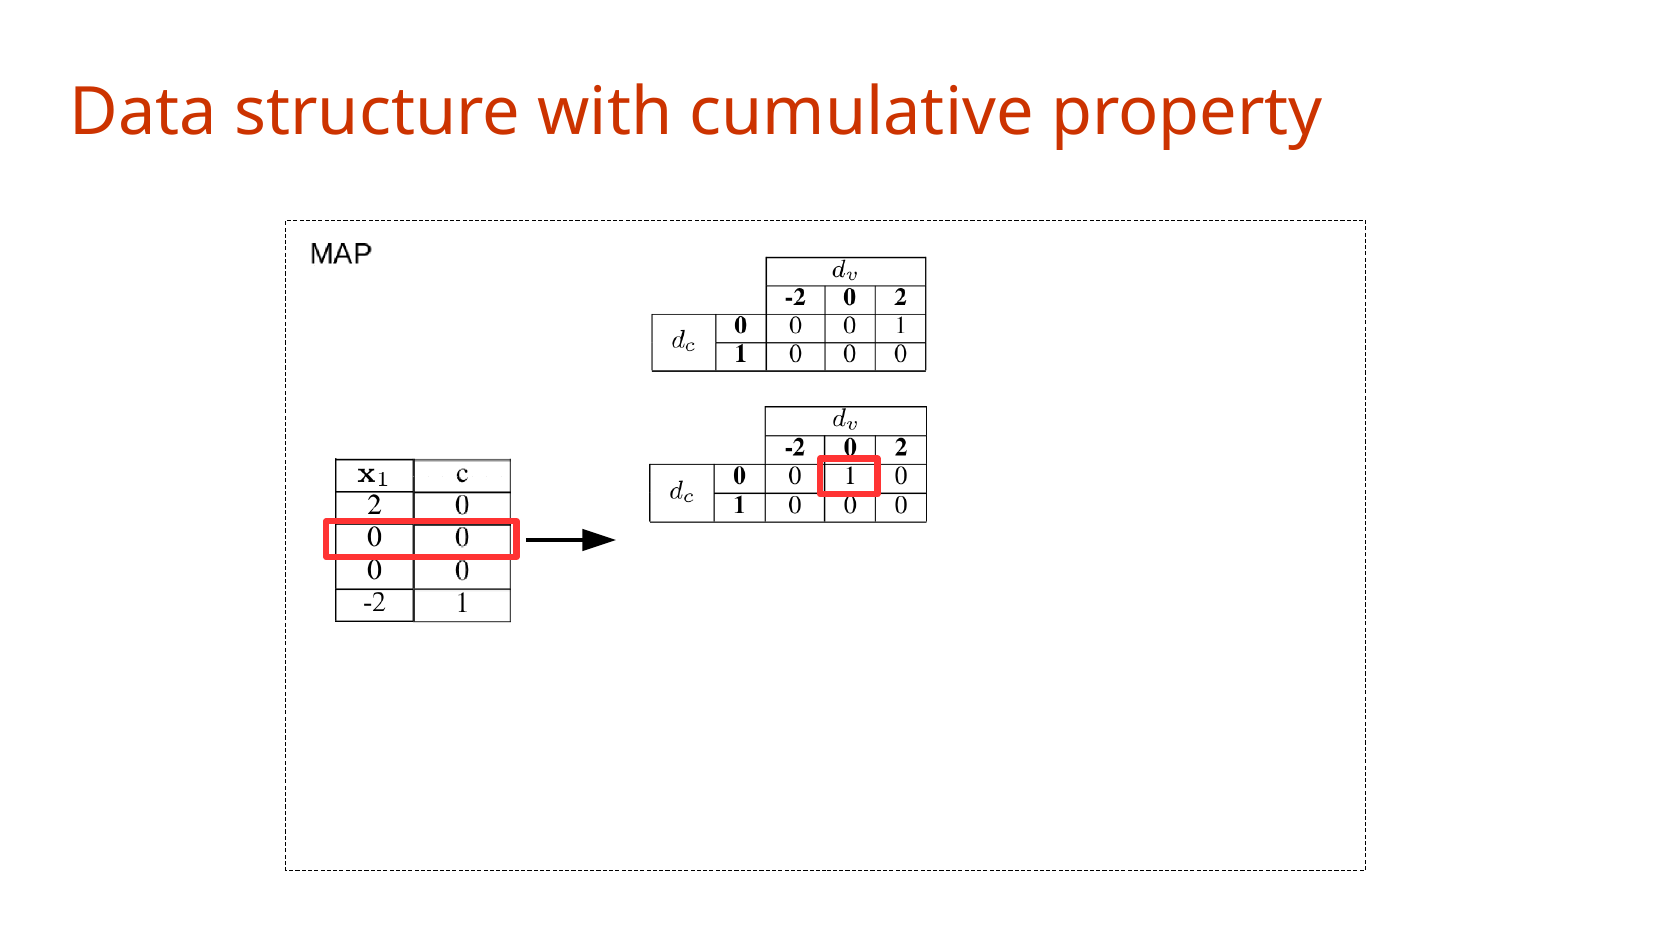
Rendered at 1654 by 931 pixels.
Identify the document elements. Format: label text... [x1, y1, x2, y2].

text_box [234, 435, 335, 676]
picture [301, 235, 378, 271]
picture [647, 404, 928, 524]
picture [335, 524, 511, 554]
text_box [329, 524, 335, 554]
picture [335, 560, 511, 623]
picture [335, 458, 511, 518]
picture [648, 253, 930, 373]
text_box Data structure with cumulative property [54, 55, 1202, 152]
